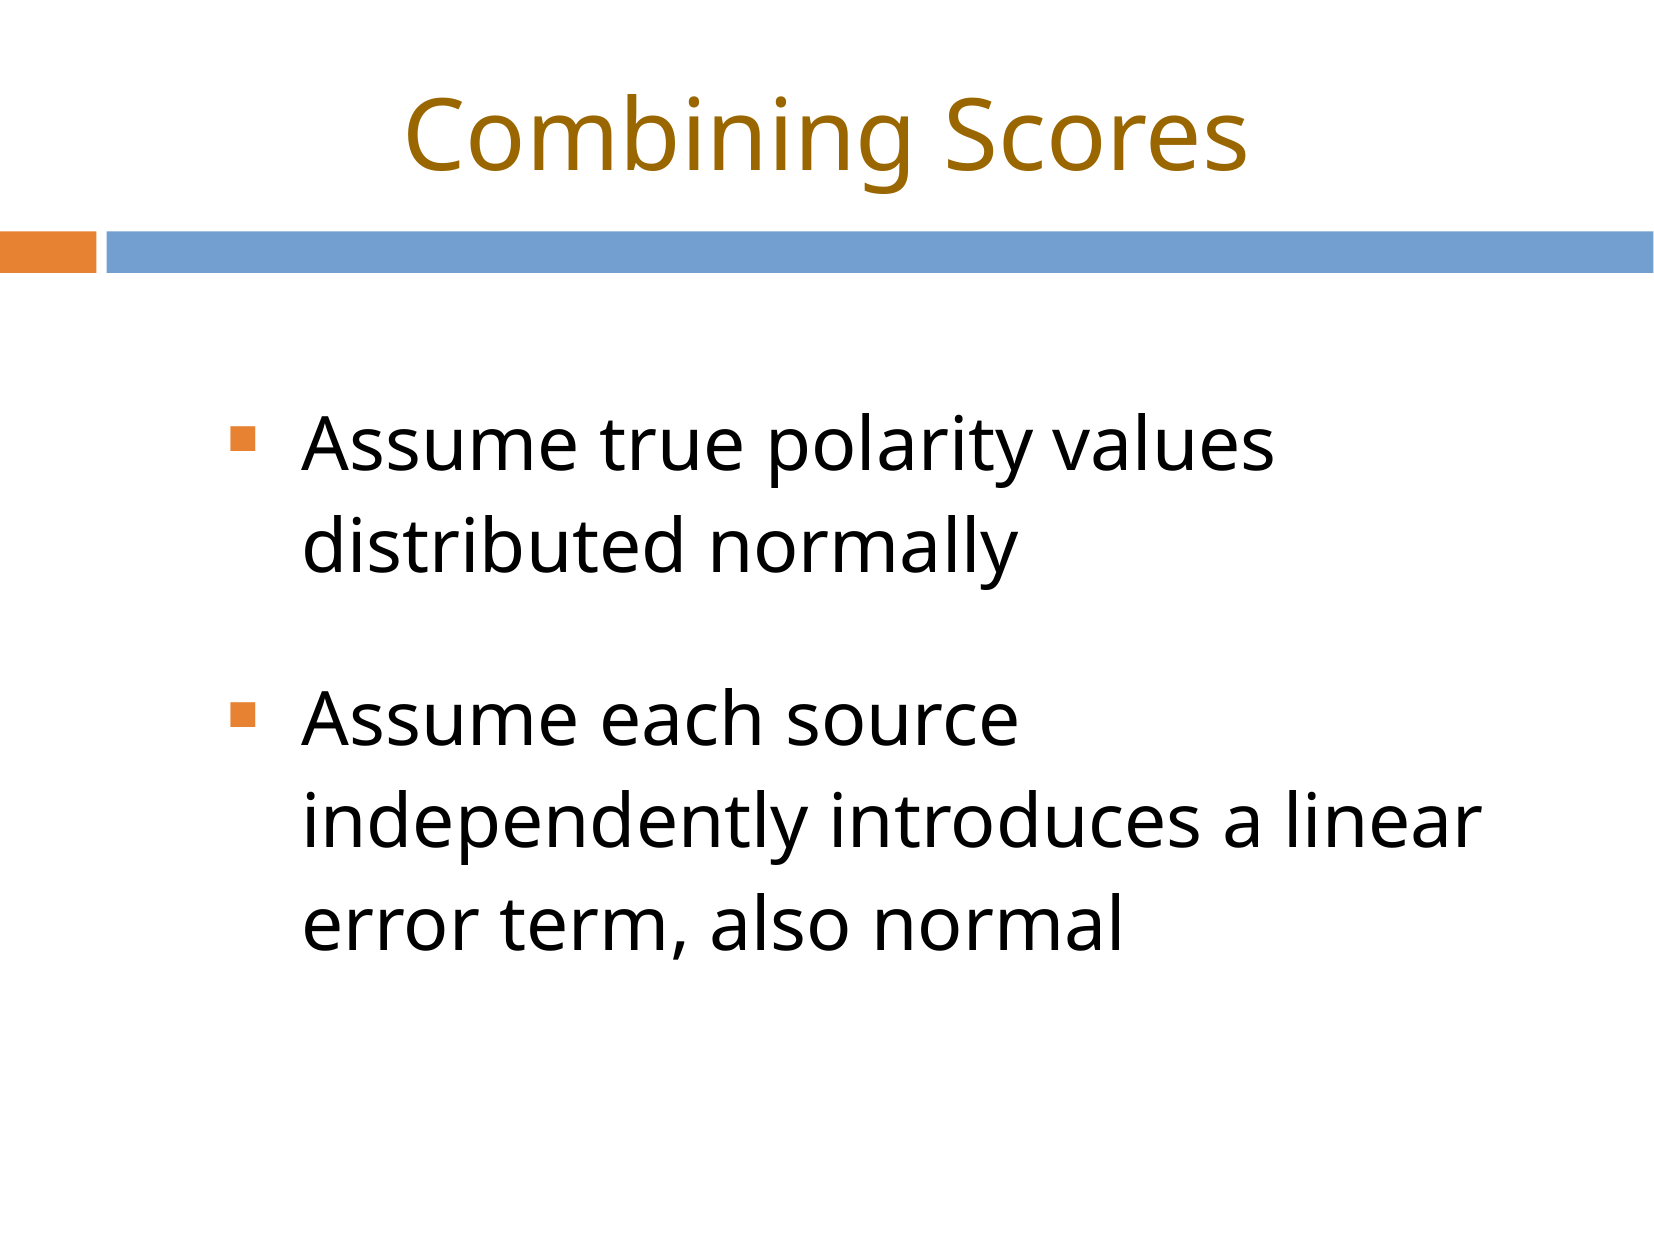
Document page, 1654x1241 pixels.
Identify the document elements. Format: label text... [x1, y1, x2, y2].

title Combining Scores [0, 49, 1654, 213]
list Assume true polarity values distributed normally Assume each source independently introduces a linear error term, also normal [212, 389, 1512, 1111]
